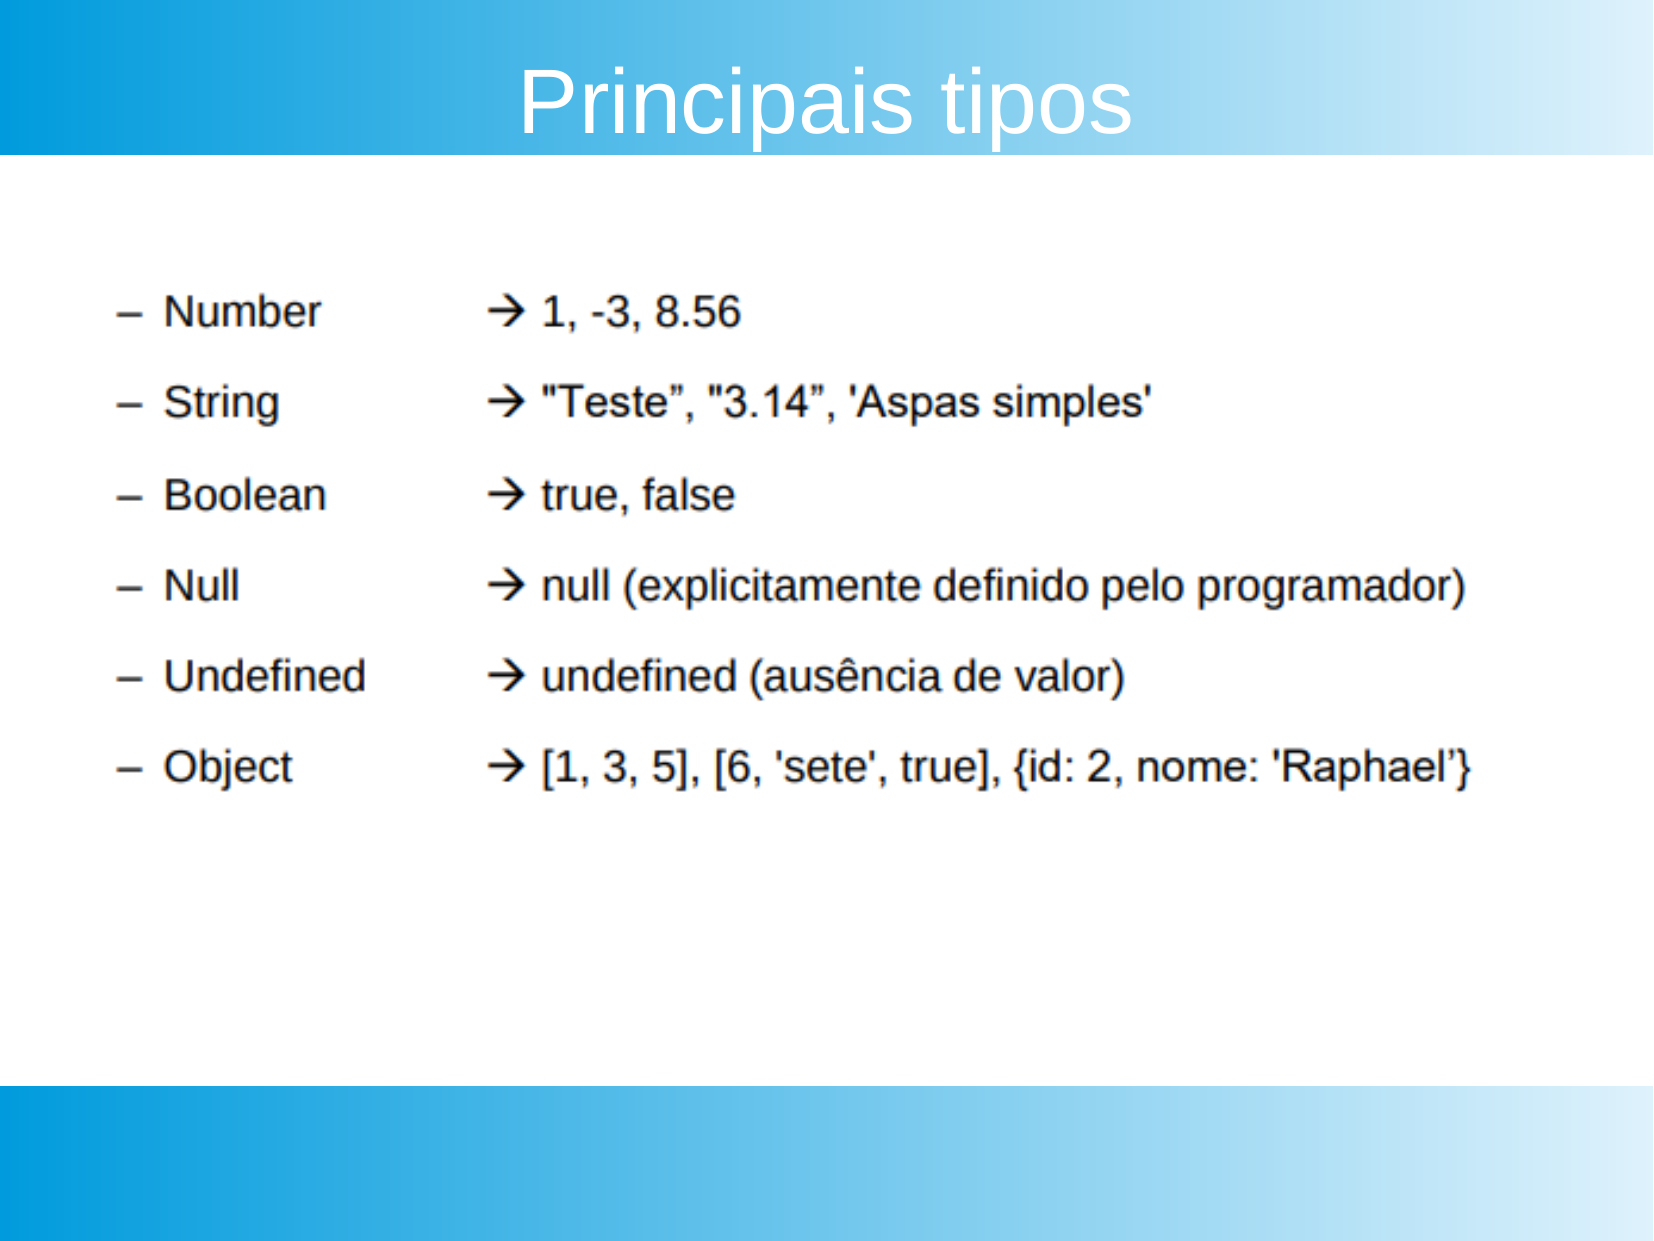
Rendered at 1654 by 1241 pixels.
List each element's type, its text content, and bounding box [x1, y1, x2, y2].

picture [67, 258, 1611, 826]
title Principais tipos [82, 49, 1571, 155]
